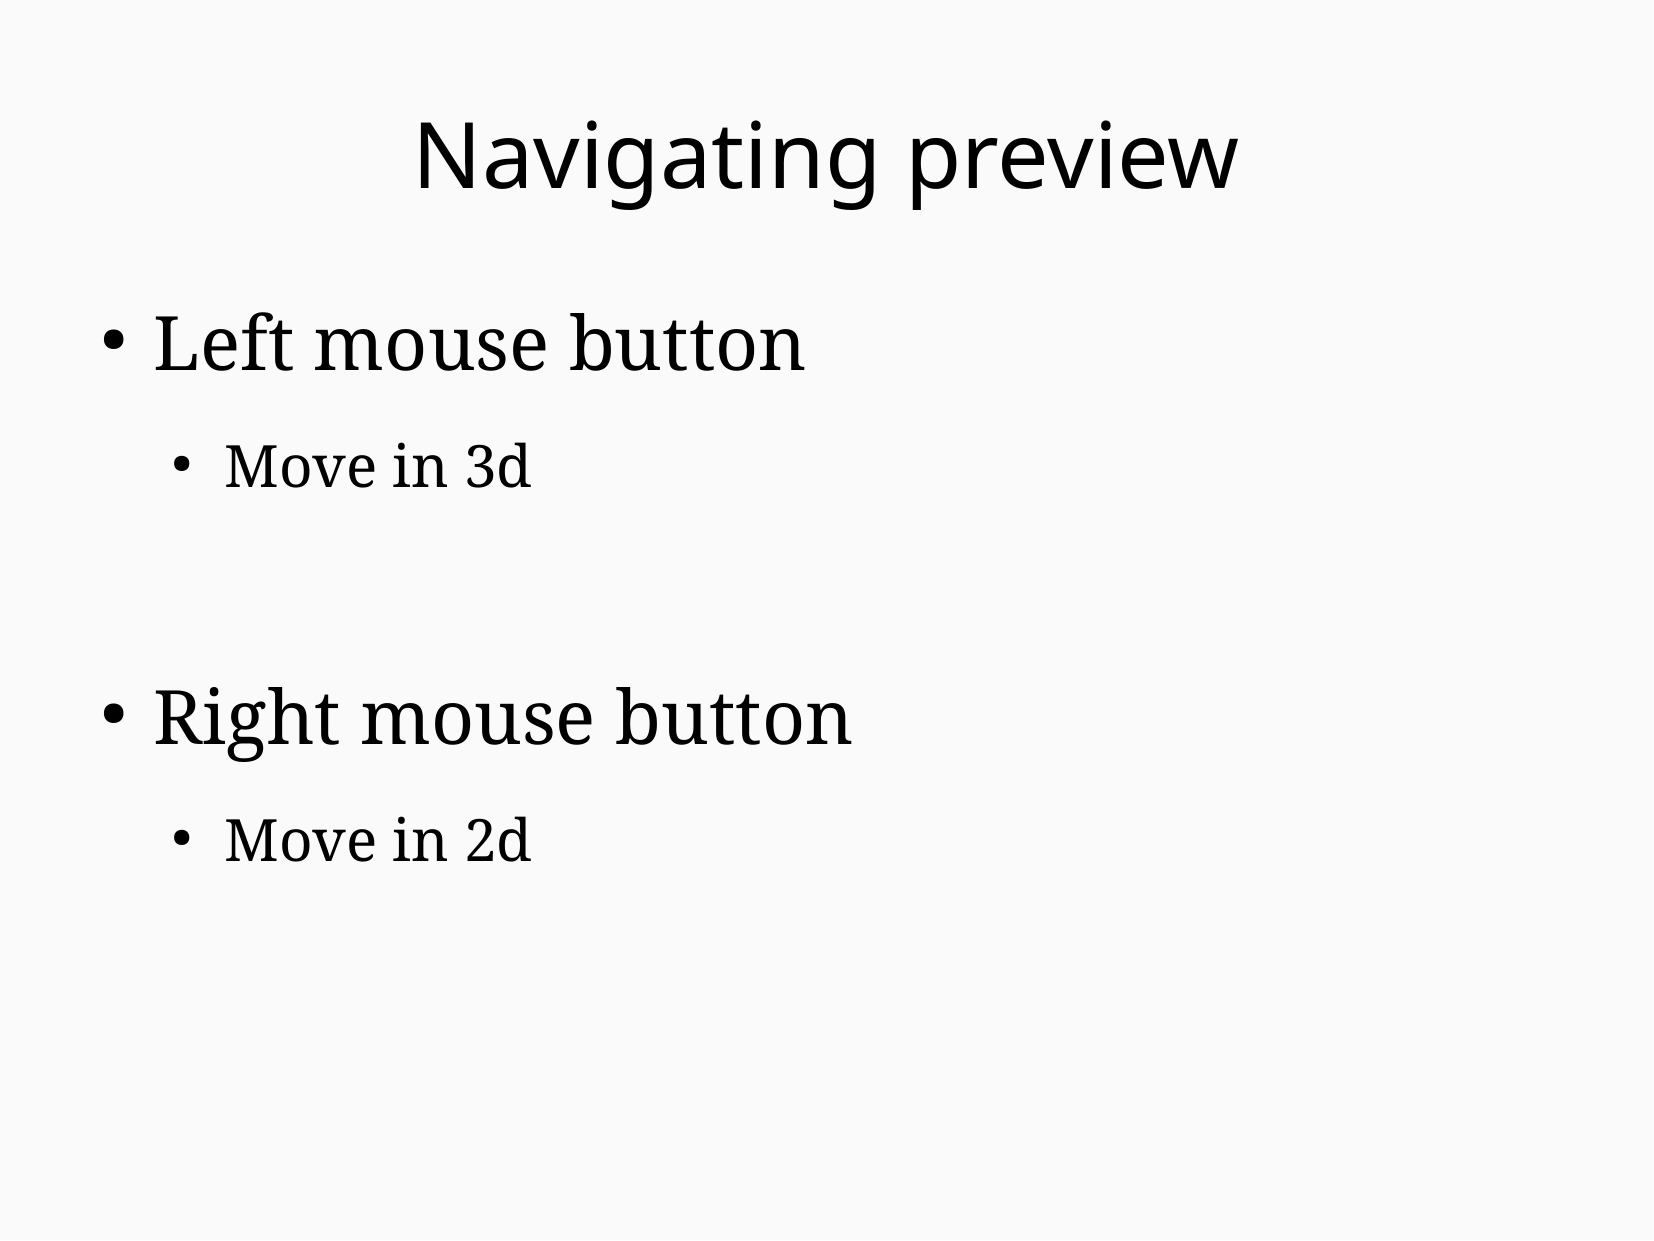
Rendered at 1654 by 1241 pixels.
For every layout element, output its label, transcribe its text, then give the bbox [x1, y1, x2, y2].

title Navigating preview [82, 49, 1571, 257]
list Left mouse button Move in 3d Right mouse button Move in 2d [82, 290, 1571, 1010]
